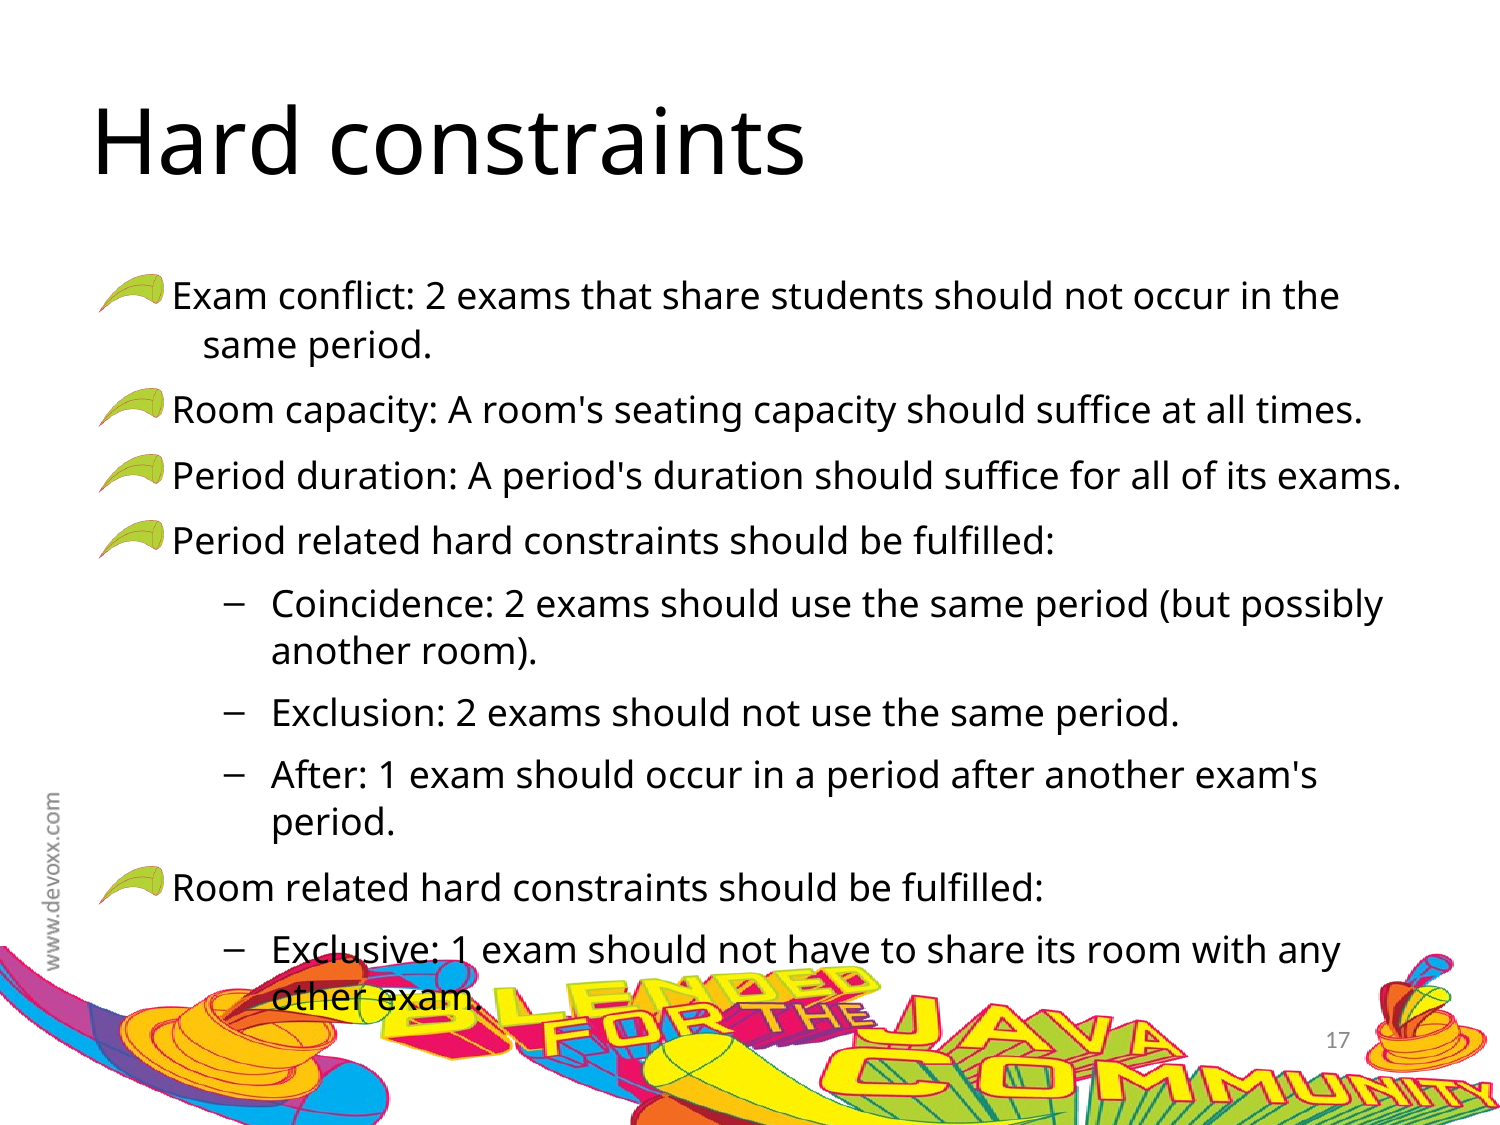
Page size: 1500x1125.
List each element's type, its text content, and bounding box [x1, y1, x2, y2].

list Exam conflict: 2 exams that share students should not occur in the same period. Room capacity: A room's seating capacity should suffice at all times. Period duration: A period's duration should suffice for all of its exams. Period related hard constraints should be fulfilled: Coincidence: 2 exams should use the same period (but possibly another room). Exclusion: 2 exams should not use the same period. After: 1 exam should occur in a period after another exam's period. Room related hard constraints should be fulfilled: Exclusive: 1 exam should not have to share its room with any other exam. [75, 262, 1426, 958]
picture [0, 757, 1500, 1125]
title Hard constraints [75, 45, 1426, 233]
